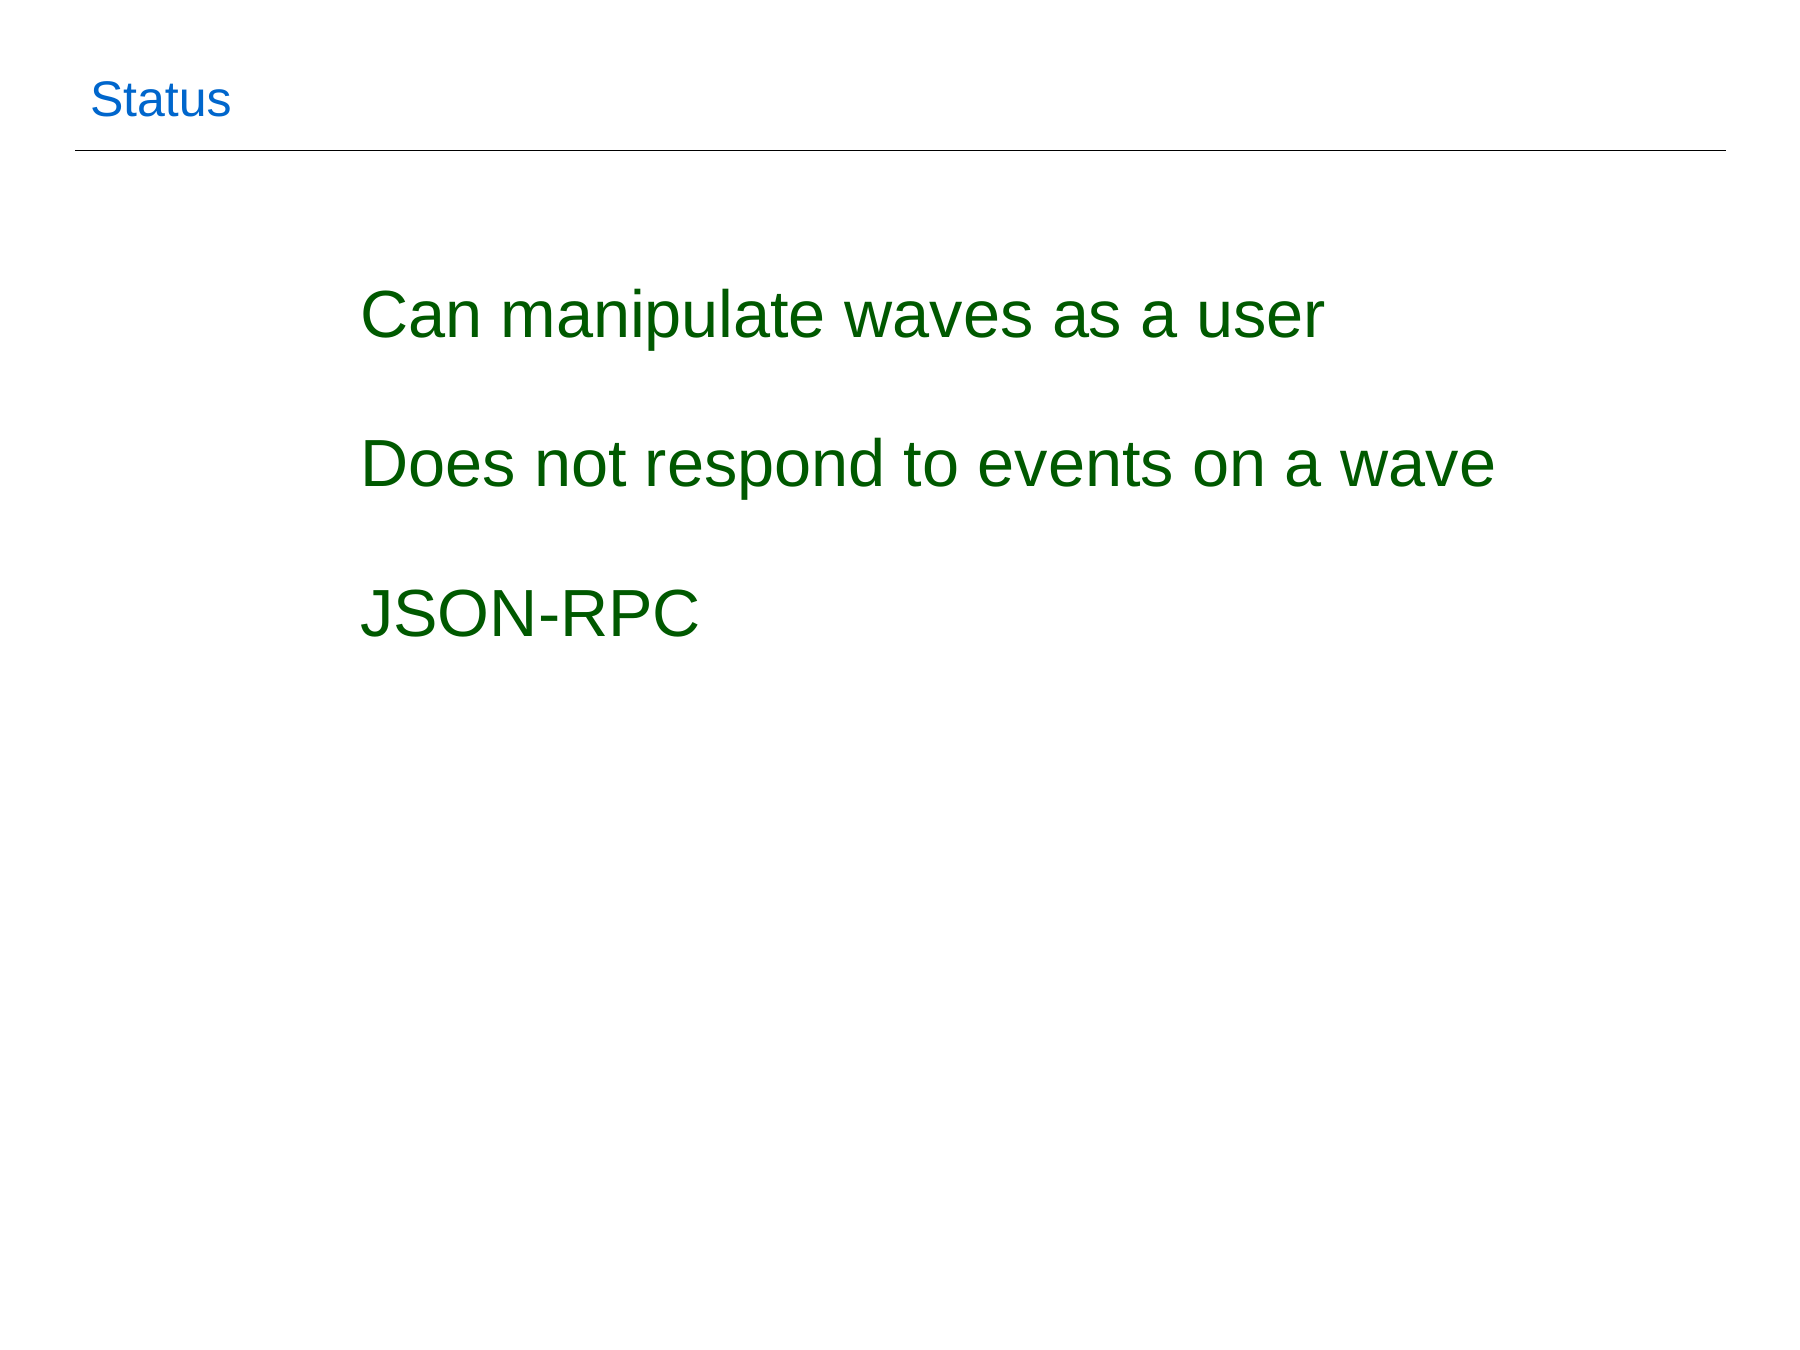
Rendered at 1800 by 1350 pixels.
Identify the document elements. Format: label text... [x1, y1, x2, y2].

title Status [90, 61, 1710, 142]
subtitle Can manipulate waves as a user Does not respond to events on a wave JSON-RPC [360, 276, 1710, 1200]
